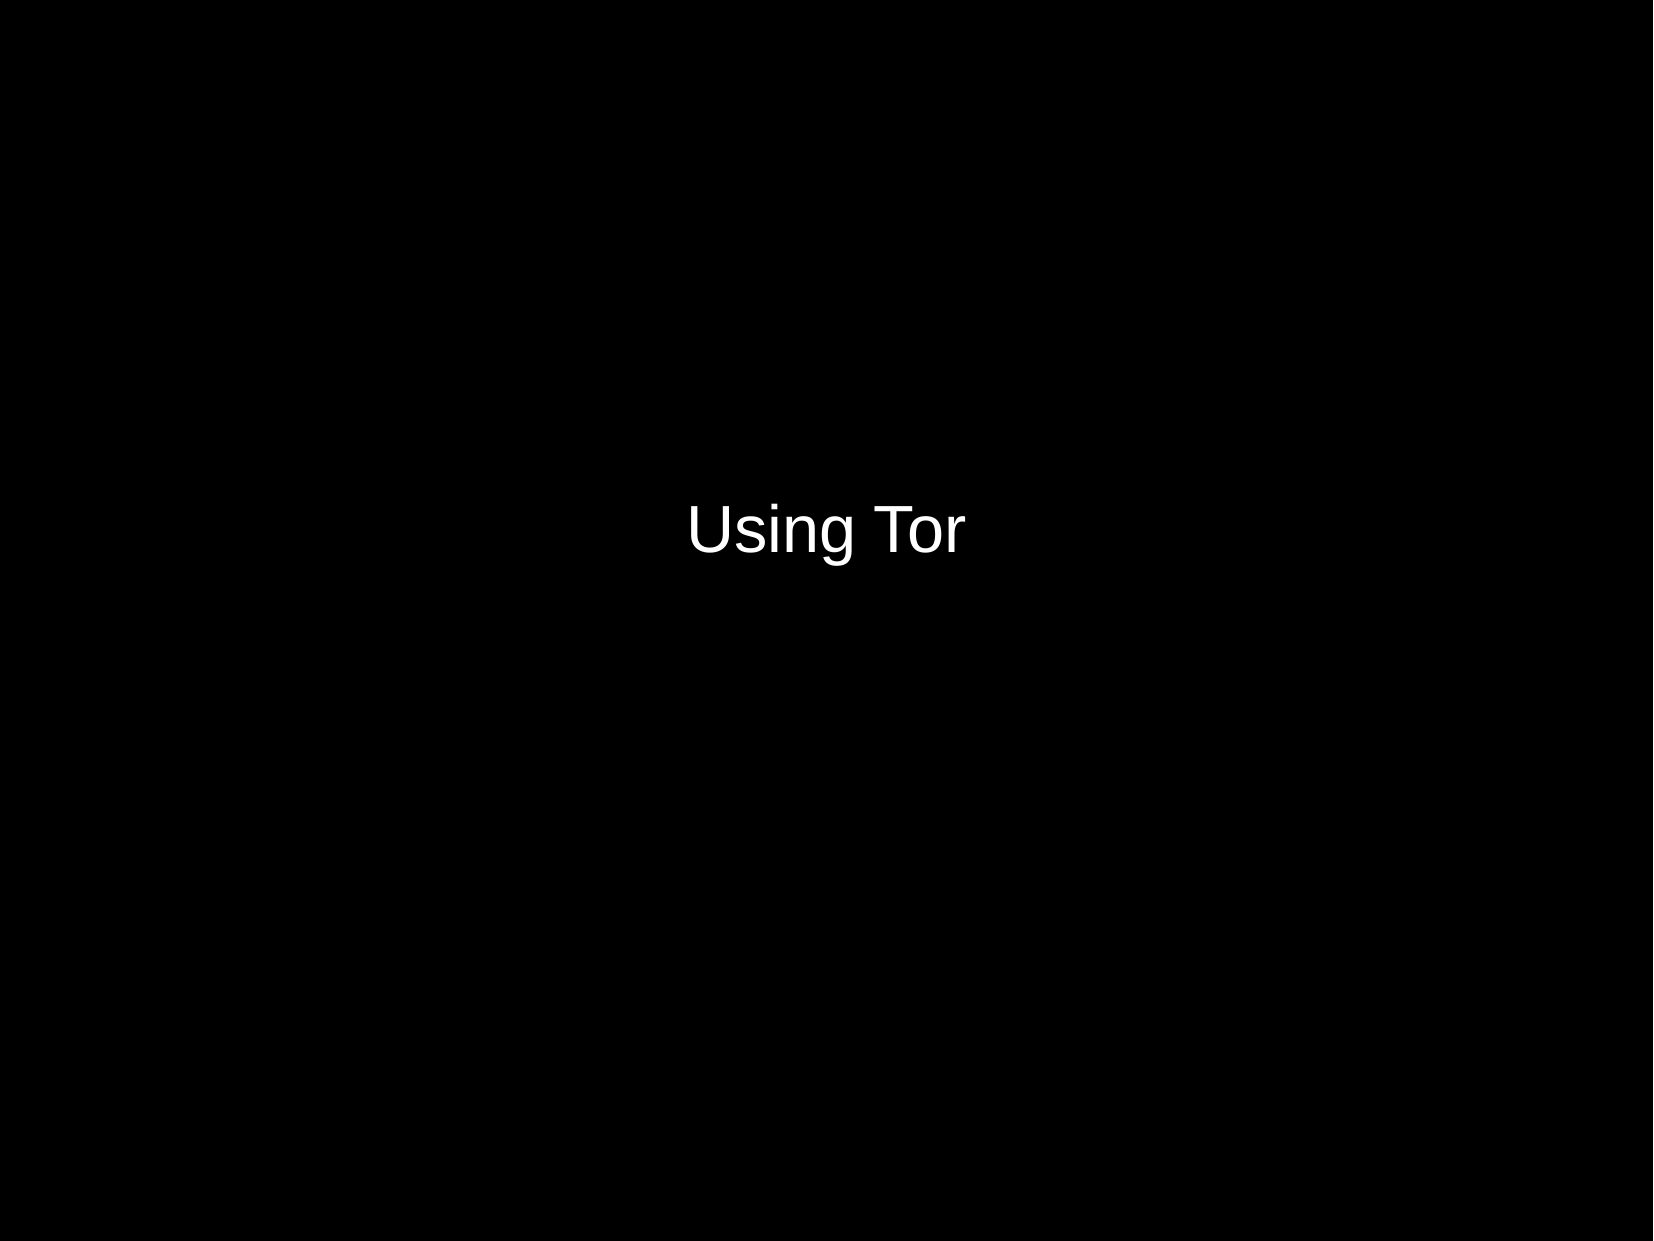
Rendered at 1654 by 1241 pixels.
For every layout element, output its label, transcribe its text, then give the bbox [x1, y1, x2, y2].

subtitle Using Tor [82, 49, 1571, 1010]
